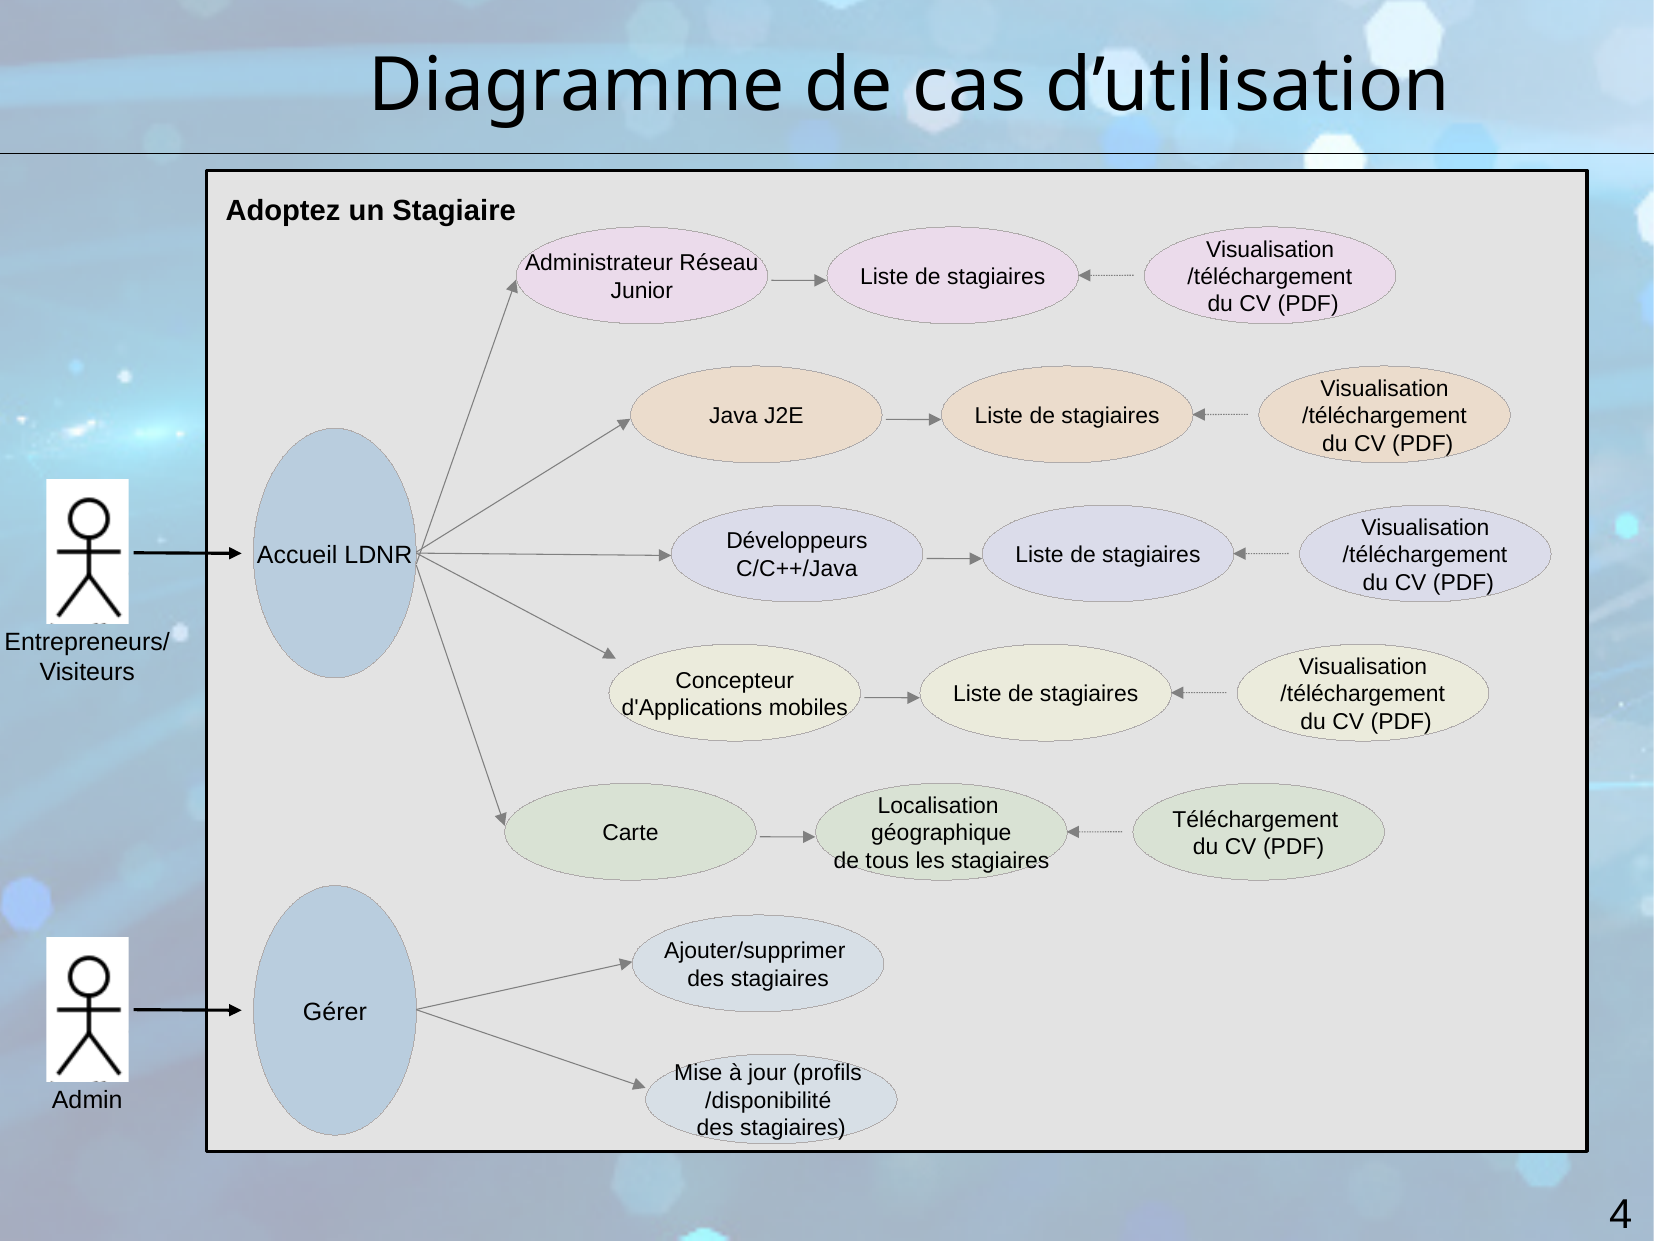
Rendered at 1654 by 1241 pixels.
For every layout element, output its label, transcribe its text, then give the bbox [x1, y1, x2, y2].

text_box 4 [1594, 1183, 1648, 1241]
text_box Concepteur d'Applications mobiles [608, 644, 861, 742]
text_box Entrepreneurs/ Visiteurs [0, 617, 186, 693]
text_box Admin [37, 1076, 138, 1122]
text_box Carte [504, 783, 757, 881]
text_box Visualisation /téléchargement du CV (PDF) [1237, 644, 1489, 742]
text_box [206, 170, 1588, 1152]
text_box Liste de stagiaires [919, 644, 1172, 742]
text_box Gérer [253, 885, 417, 1136]
text_box Ajouter/supprimer des stagiaires [632, 914, 884, 1012]
text_box Java J2E [630, 365, 883, 463]
text_box Mise à jour (profils /disponibilité des stagiaires) [645, 1054, 898, 1144]
picture [0, 154, 1654, 1241]
text_box Liste de stagiaires [982, 505, 1234, 602]
text_box Téléchargement du CV (PDF) [1132, 783, 1385, 881]
text_box Visualisation /téléchargement du CV (PDF) [1299, 505, 1552, 602]
text_box Adoptez un Stagiaire [210, 184, 531, 234]
text_box Localisation géographique de tous les stagiaires [815, 783, 1068, 881]
text_box Développeurs C/C++/Java [671, 505, 923, 602]
text_box Diagramme de cas d’utilisation [284, 22, 1536, 153]
text_box Accueil LDNR [253, 428, 417, 678]
text_box Diagramme de cas d’utilisation [284, 154, 1536, 212]
picture [0, 0, 1654, 153]
text_box Liste de stagiaires [826, 226, 1079, 324]
text_box Administrateur Réseau Junior [516, 226, 768, 324]
text_box Visualisation /téléchargement du CV (PDF) [1144, 226, 1396, 324]
text_box Visualisation /téléchargement du CV (PDF) [1258, 365, 1511, 463]
text_box Liste de stagiaires [941, 365, 1193, 463]
